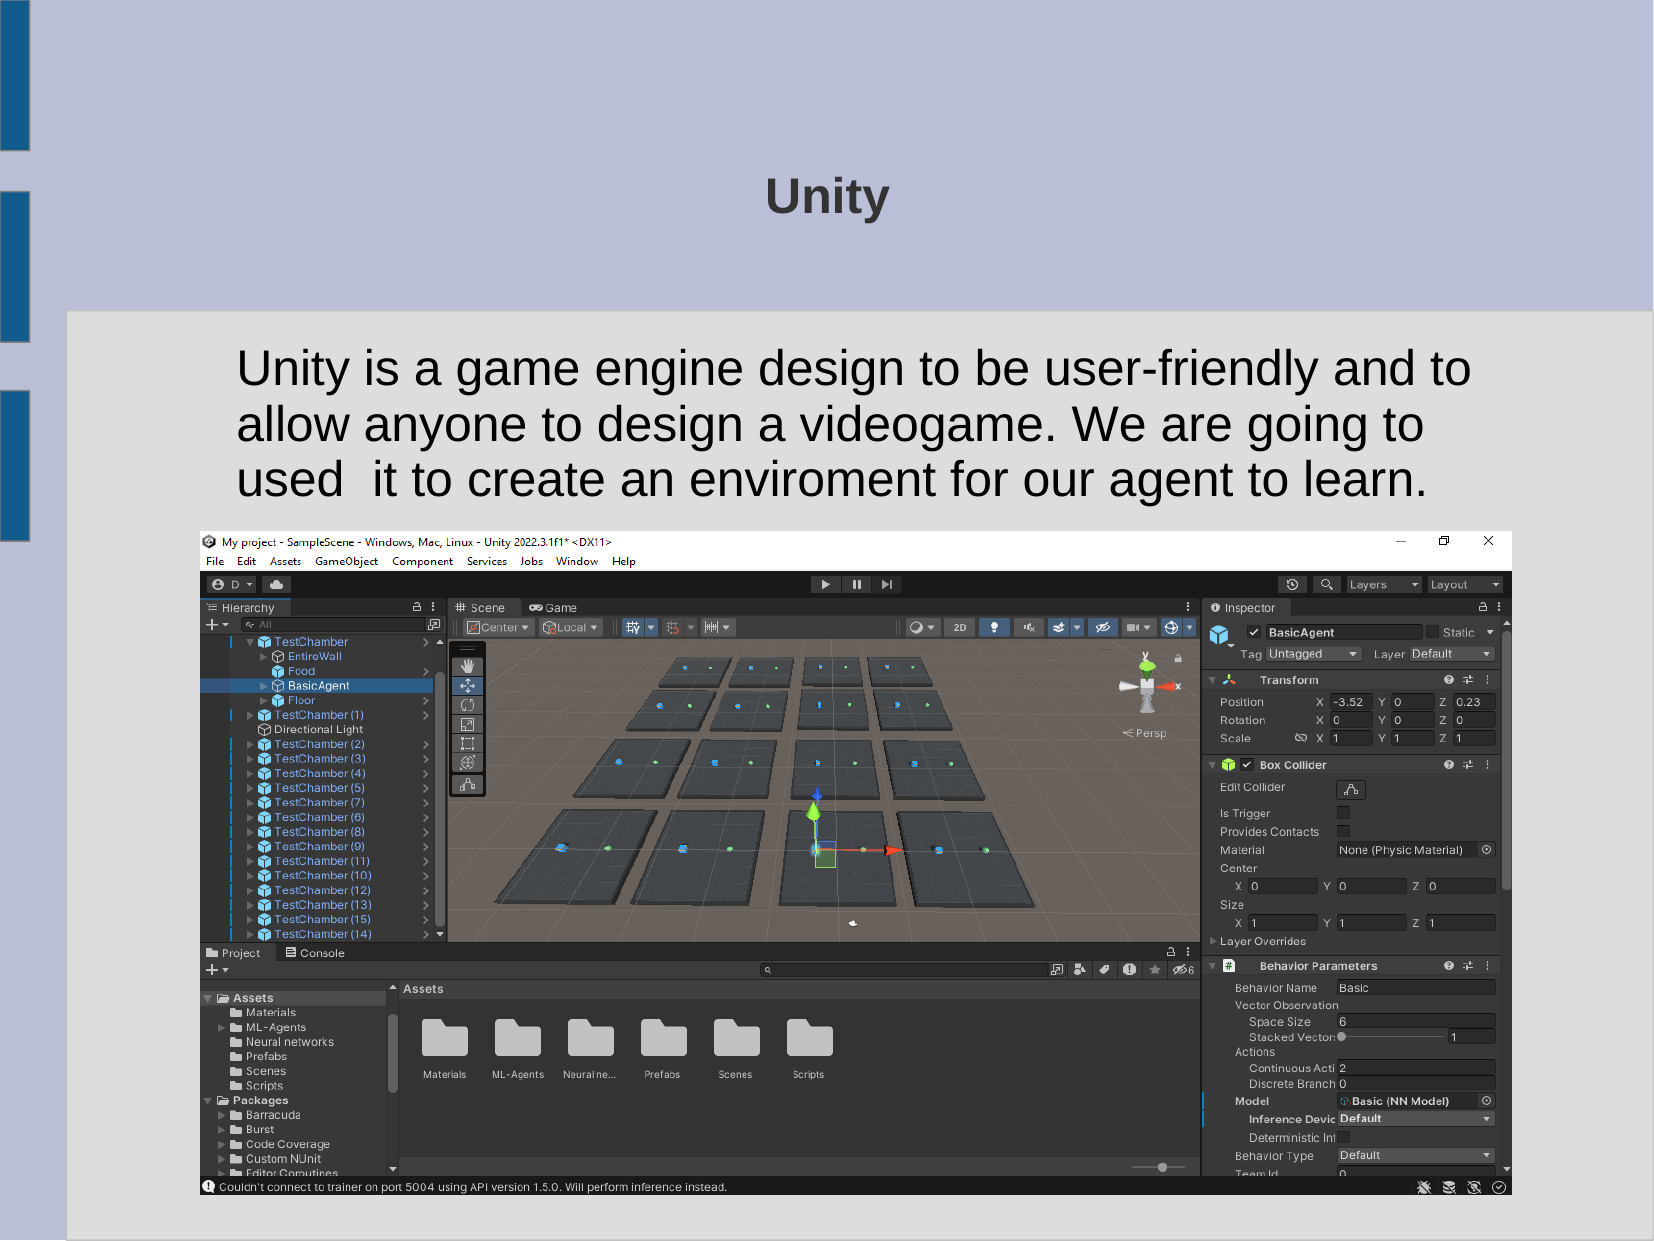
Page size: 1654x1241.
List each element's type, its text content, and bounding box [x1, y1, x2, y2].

text_box Unity is a game engine design to be user-friendly and to allow anyone to design a videogame. We are going to used it to create an enviroment for our agent to learn. [236, 337, 1548, 561]
title Unity [121, 91, 1534, 299]
picture [200, 531, 1512, 1196]
